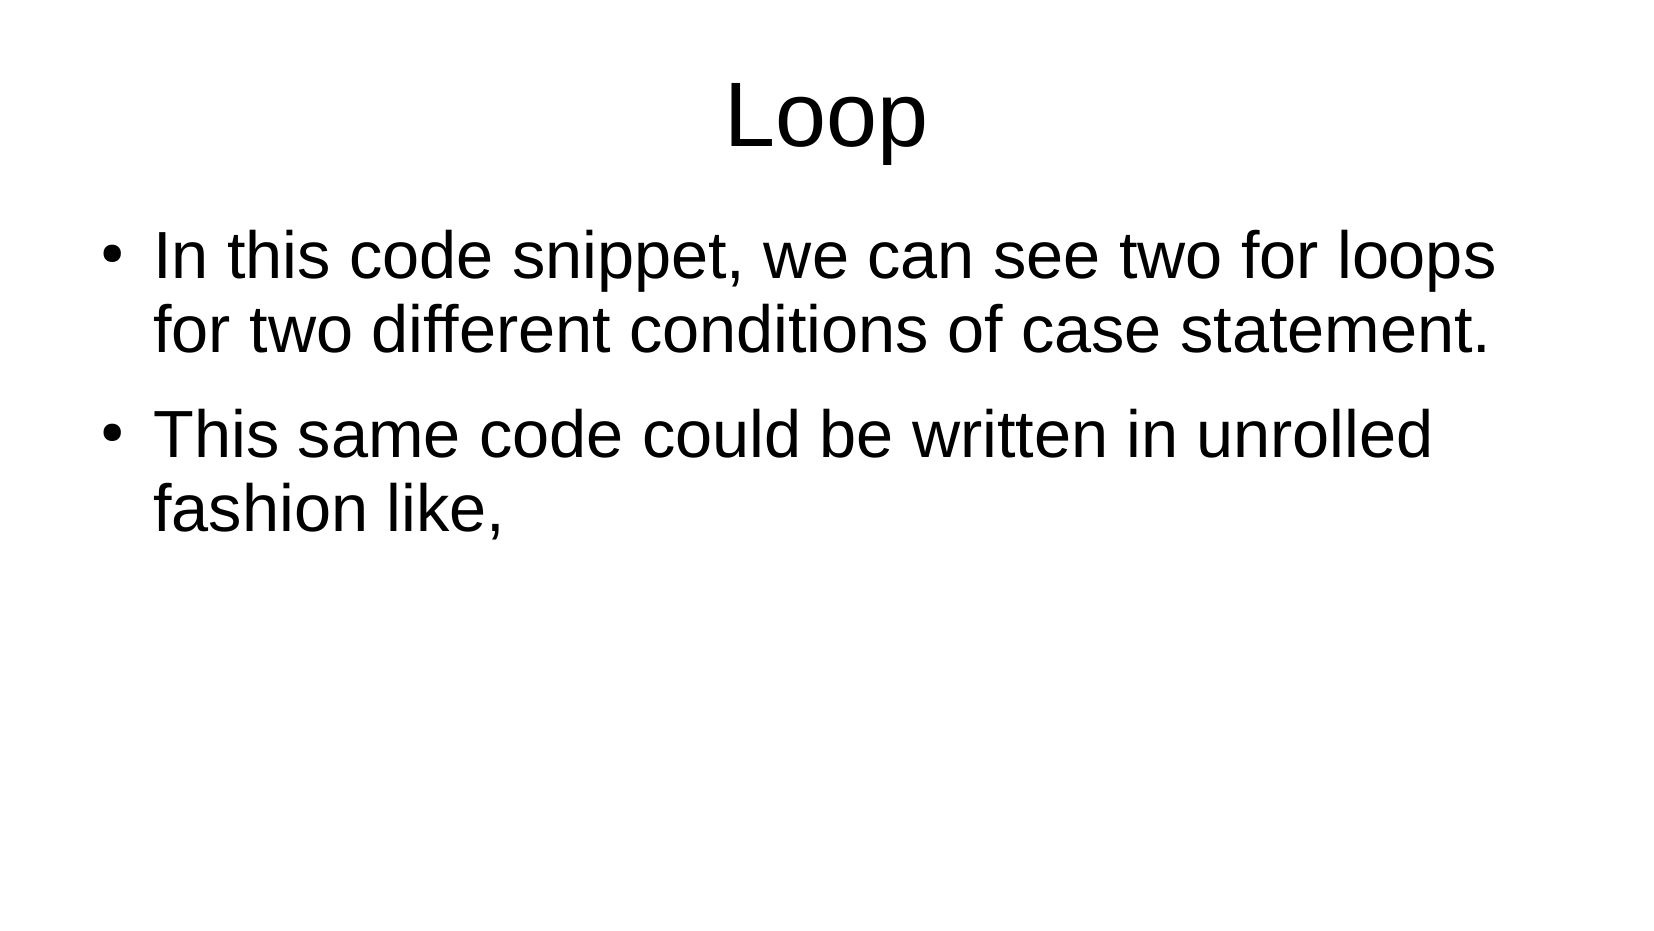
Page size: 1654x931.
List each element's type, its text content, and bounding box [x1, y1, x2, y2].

title Loop [82, 37, 1571, 193]
list In this code snippet, we can see two for loops for two different conditions of case statement. This same code could be written in unrolled fashion like, [82, 217, 1571, 758]
